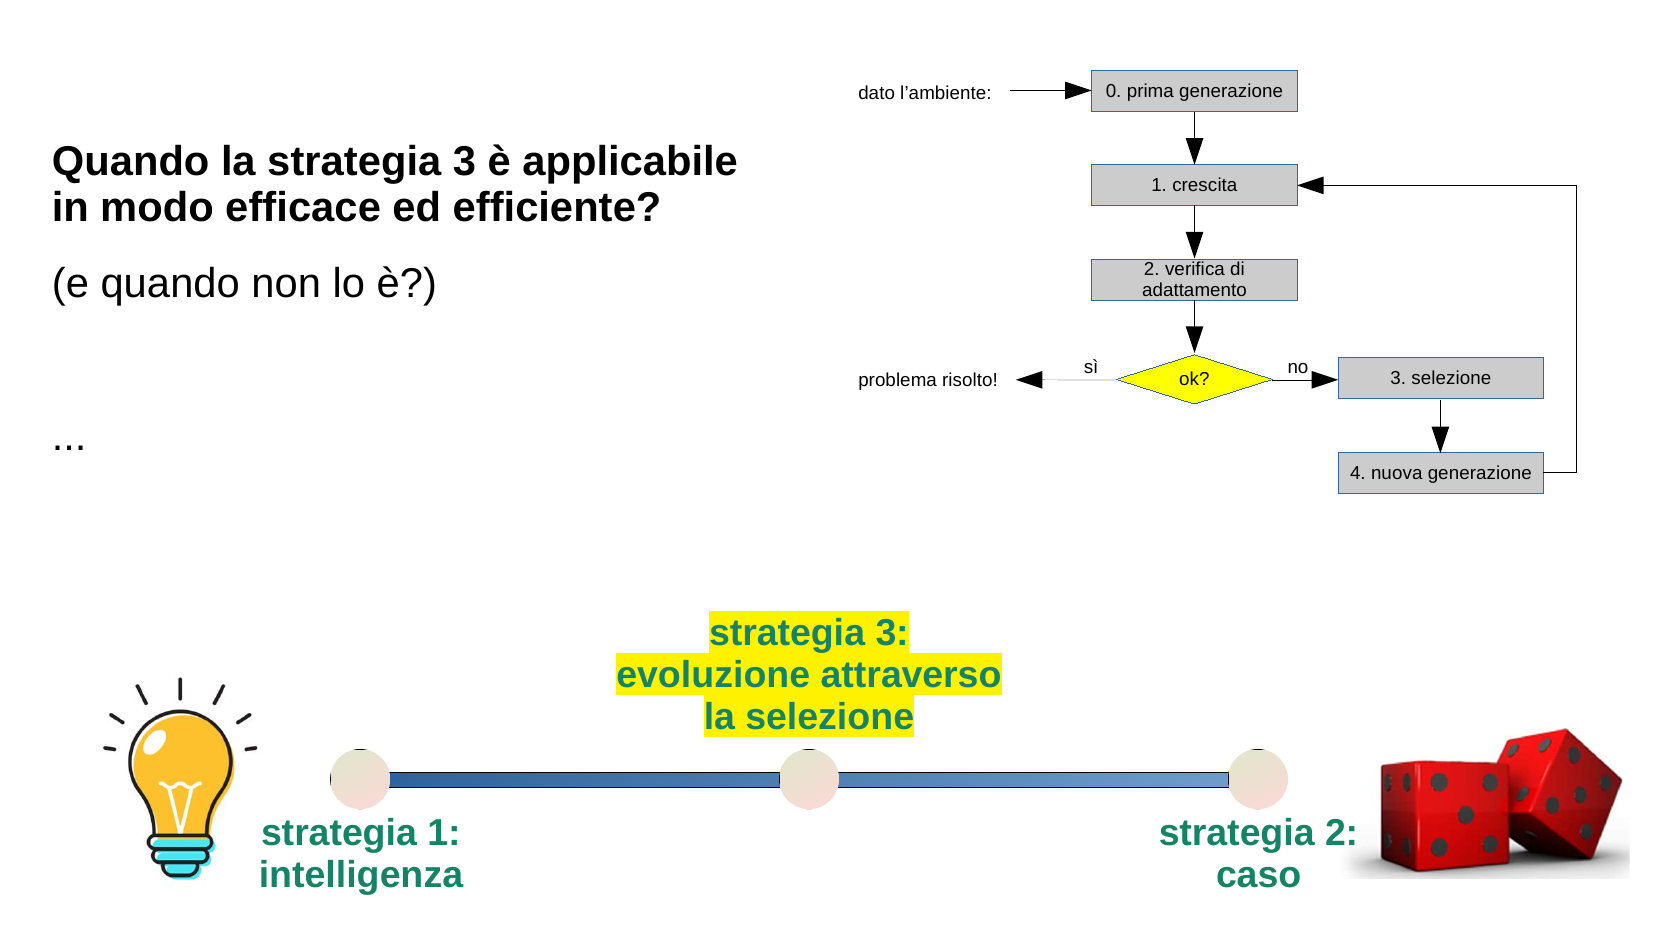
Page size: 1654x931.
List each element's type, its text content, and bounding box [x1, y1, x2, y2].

text_box problema risolto! [958, 362, 1017, 420]
text_box ok? [1119, 354, 1272, 404]
text_box dato l’ambiente: [843, 74, 1017, 111]
text_box 0. prima generazione [1091, 70, 1298, 112]
text_box 3. selezione [1339, 357, 1544, 399]
text_box no [1272, 349, 1339, 400]
text_box strategia 3: evoluzione attraverso la selezione [591, 603, 1027, 745]
text_box sì [1069, 349, 1119, 385]
text_box 4. nuova generazione [1338, 452, 1544, 494]
picture [88, 663, 267, 889]
text_box 2. verifica di adattamento [1091, 259, 1298, 301]
text_box strategia 1: intelligenza [243, 803, 479, 903]
text_box [330, 749, 1288, 810]
list Quando la strategia 3 è applicabile in modo efficace ed efficiente? (e quando non lo è?) ... [51, 137, 958, 571]
picture [1340, 723, 1630, 879]
text_box 1. crescita [1091, 164, 1298, 206]
text_box strategia 2: caso [1140, 803, 1377, 903]
